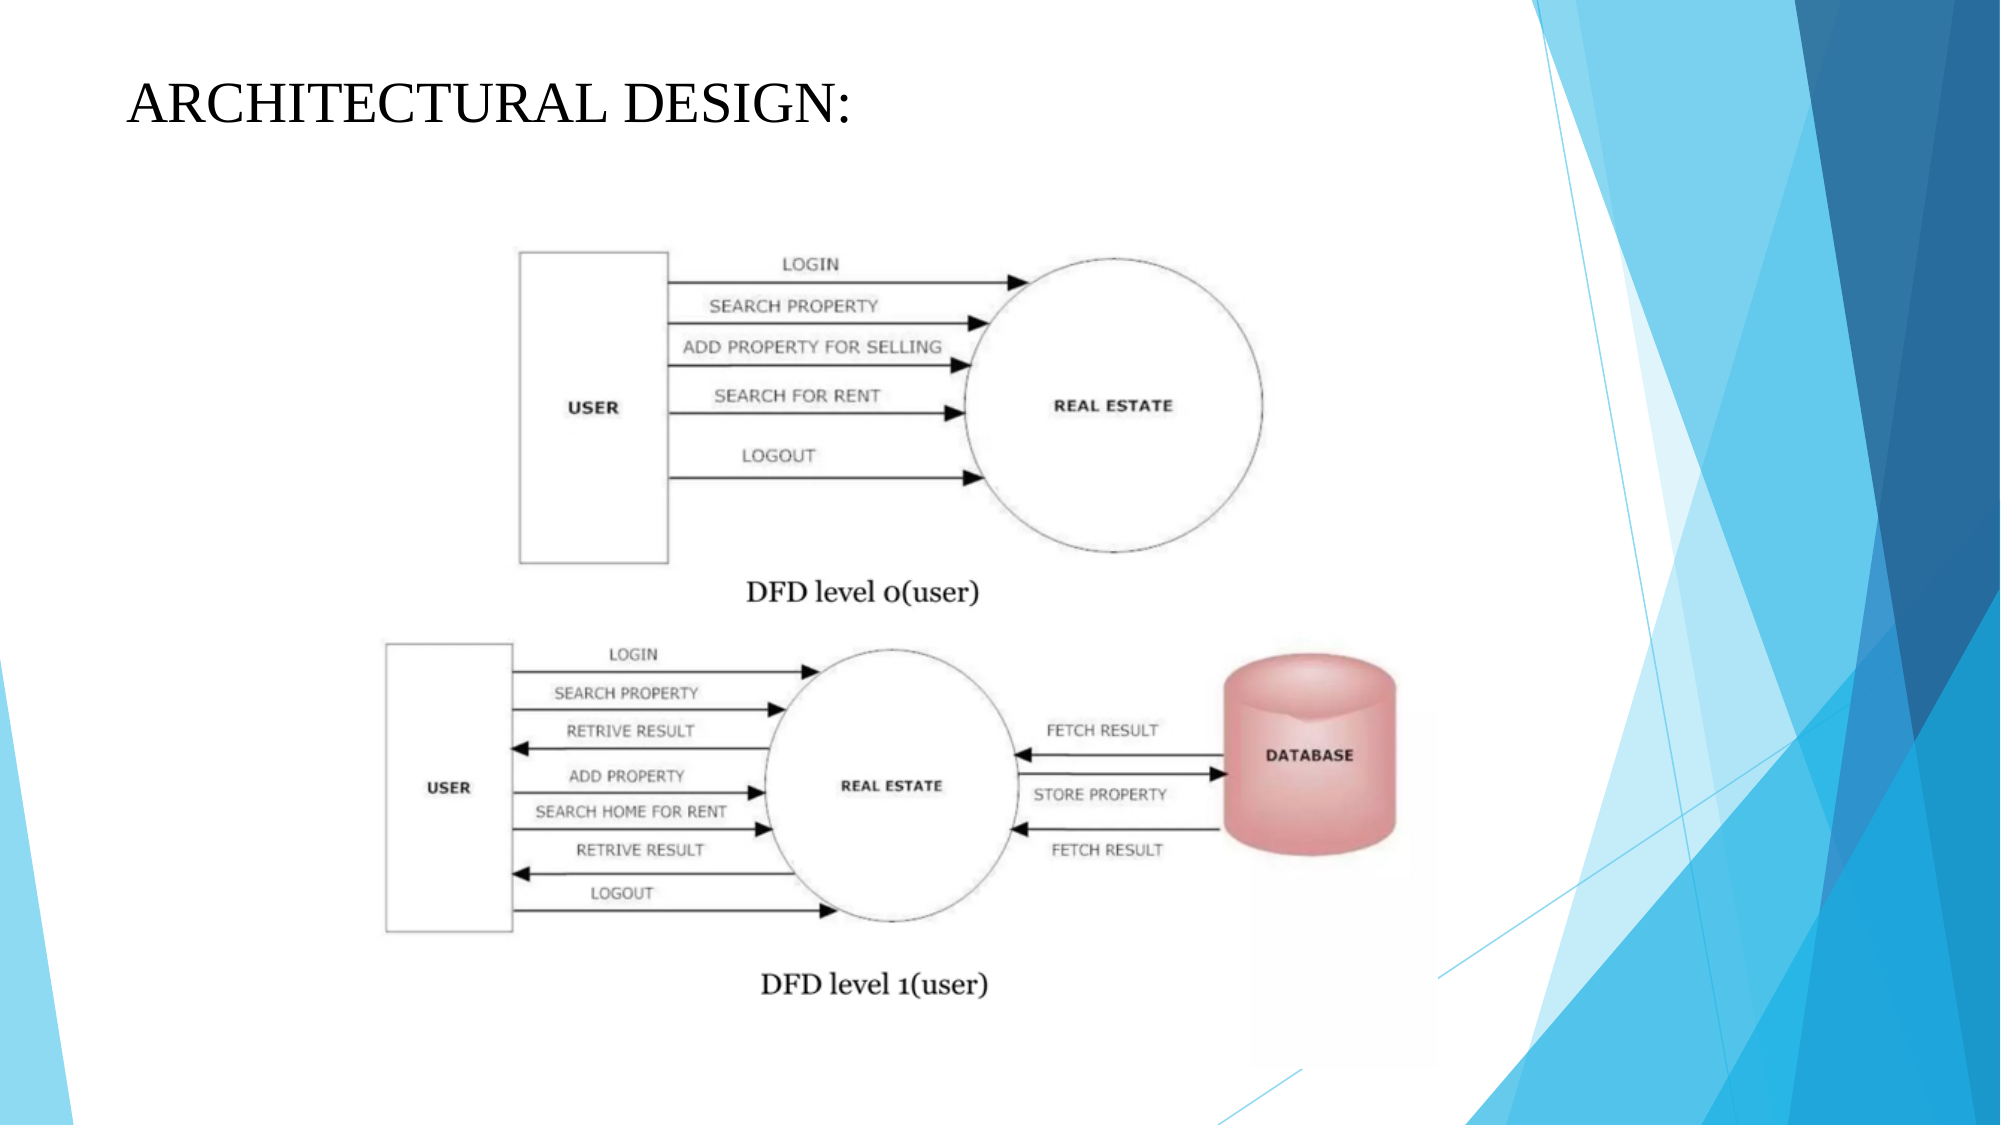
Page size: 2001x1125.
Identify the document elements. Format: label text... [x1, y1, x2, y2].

picture [233, 238, 1440, 1069]
title ARCHITECTURAL DESIGN: [111, 56, 1534, 317]
